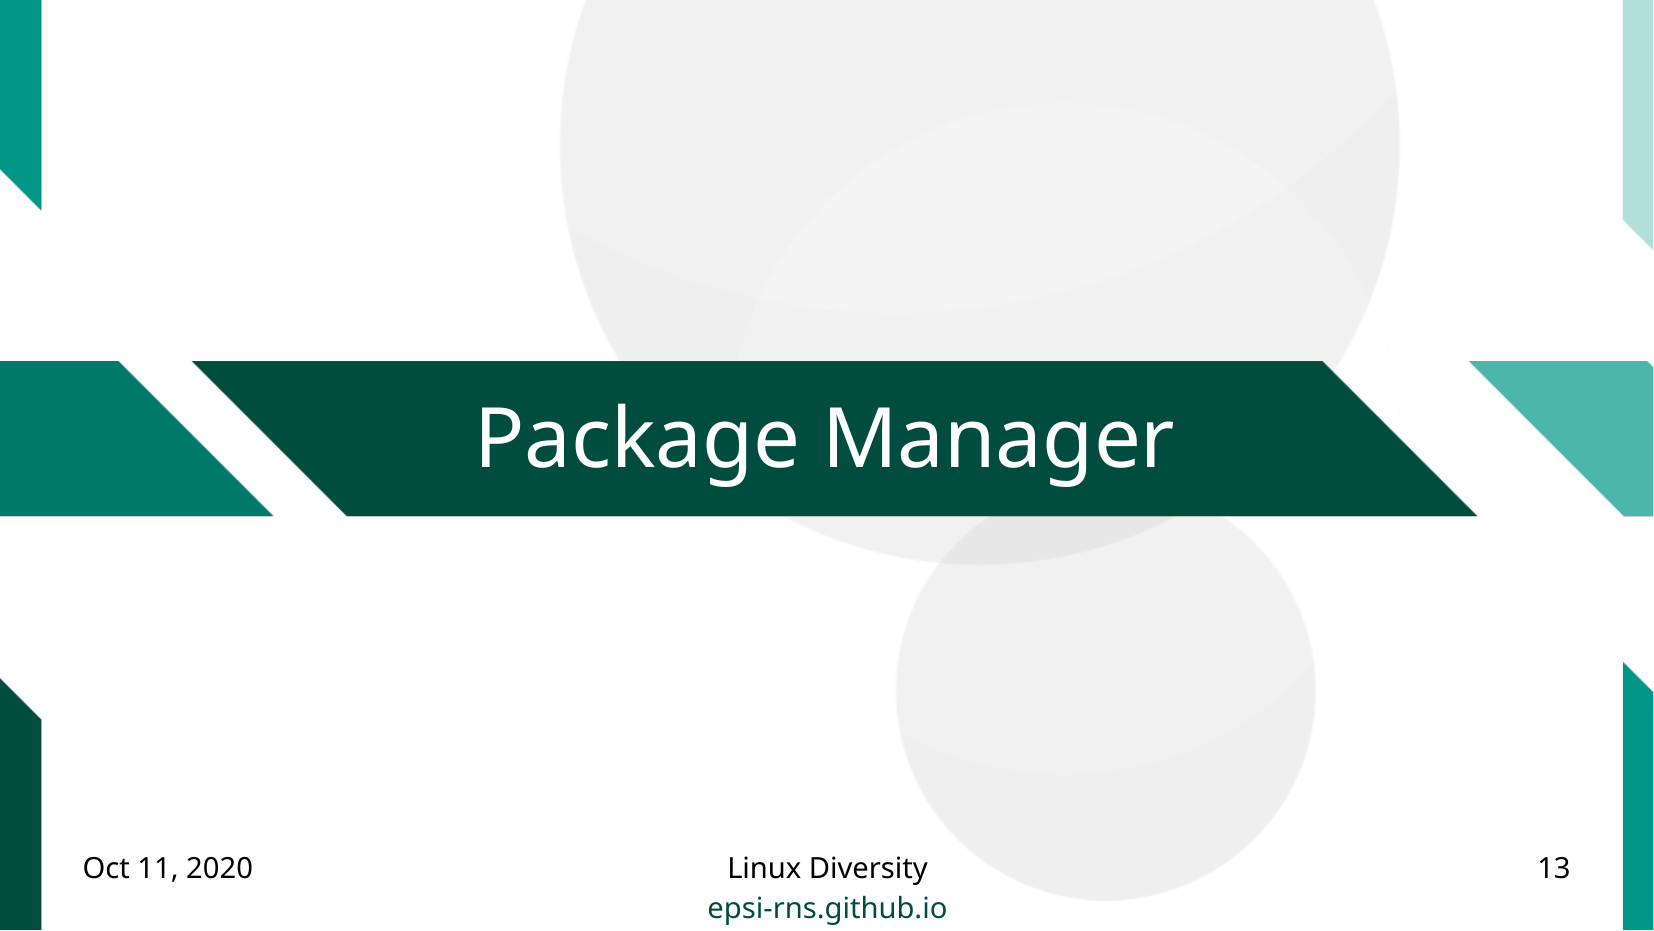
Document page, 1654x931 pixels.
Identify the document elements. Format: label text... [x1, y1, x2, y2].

picture [0, 0, 1654, 930]
title Package Manager [82, 360, 1568, 511]
